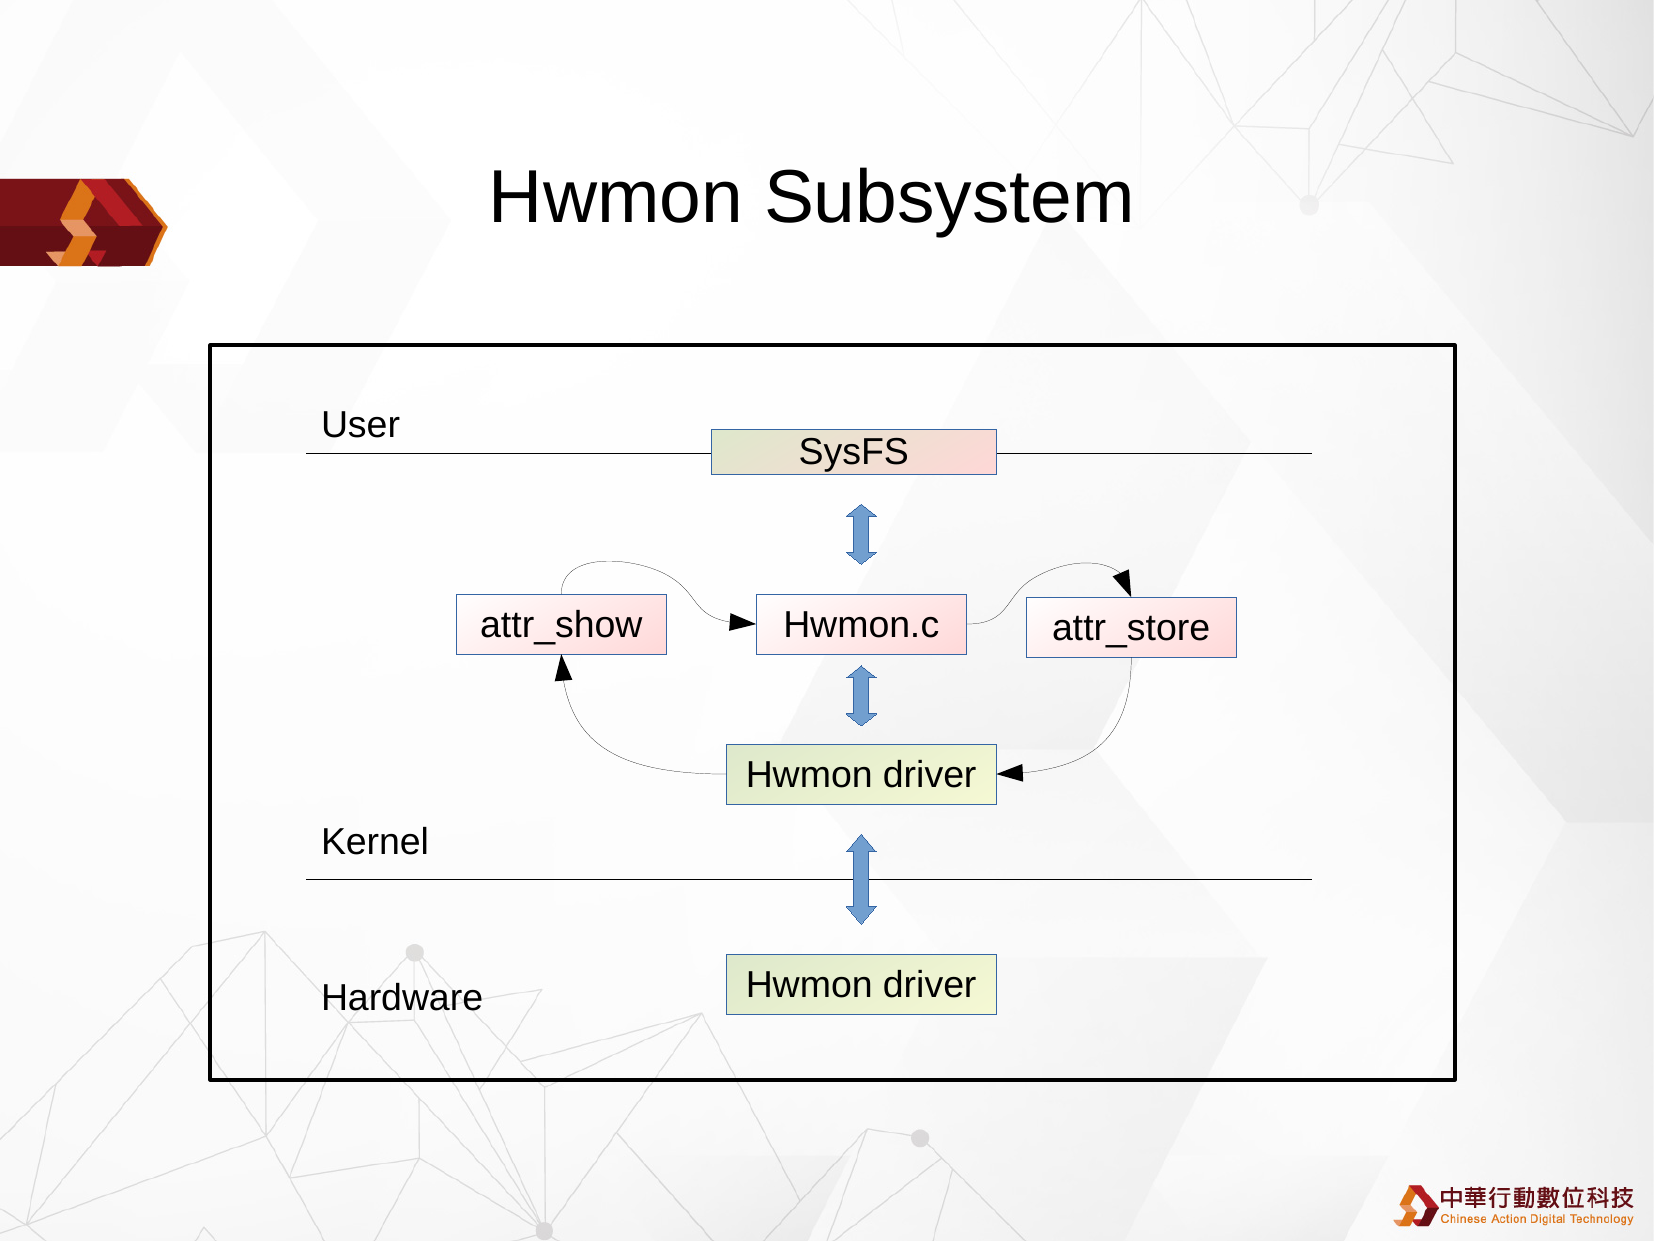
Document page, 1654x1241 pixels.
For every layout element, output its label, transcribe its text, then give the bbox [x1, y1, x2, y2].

text_box Hardware [306, 969, 517, 1030]
text_box [846, 834, 877, 925]
picture [0, 0, 1654, 1241]
text_box Hwmon driver [726, 744, 997, 805]
text_box [846, 665, 877, 726]
text_box Hwmon.c [756, 594, 967, 655]
text_box Hwmon driver [726, 954, 997, 1015]
text_box attr_show [456, 594, 667, 655]
title Hwmon Subsystem [118, 112, 1506, 281]
text_box User [306, 396, 427, 454]
text_box [846, 504, 877, 565]
text_box SysFS [711, 429, 997, 475]
text_box attr_store [1026, 597, 1237, 658]
text_box Kernel [306, 812, 487, 870]
